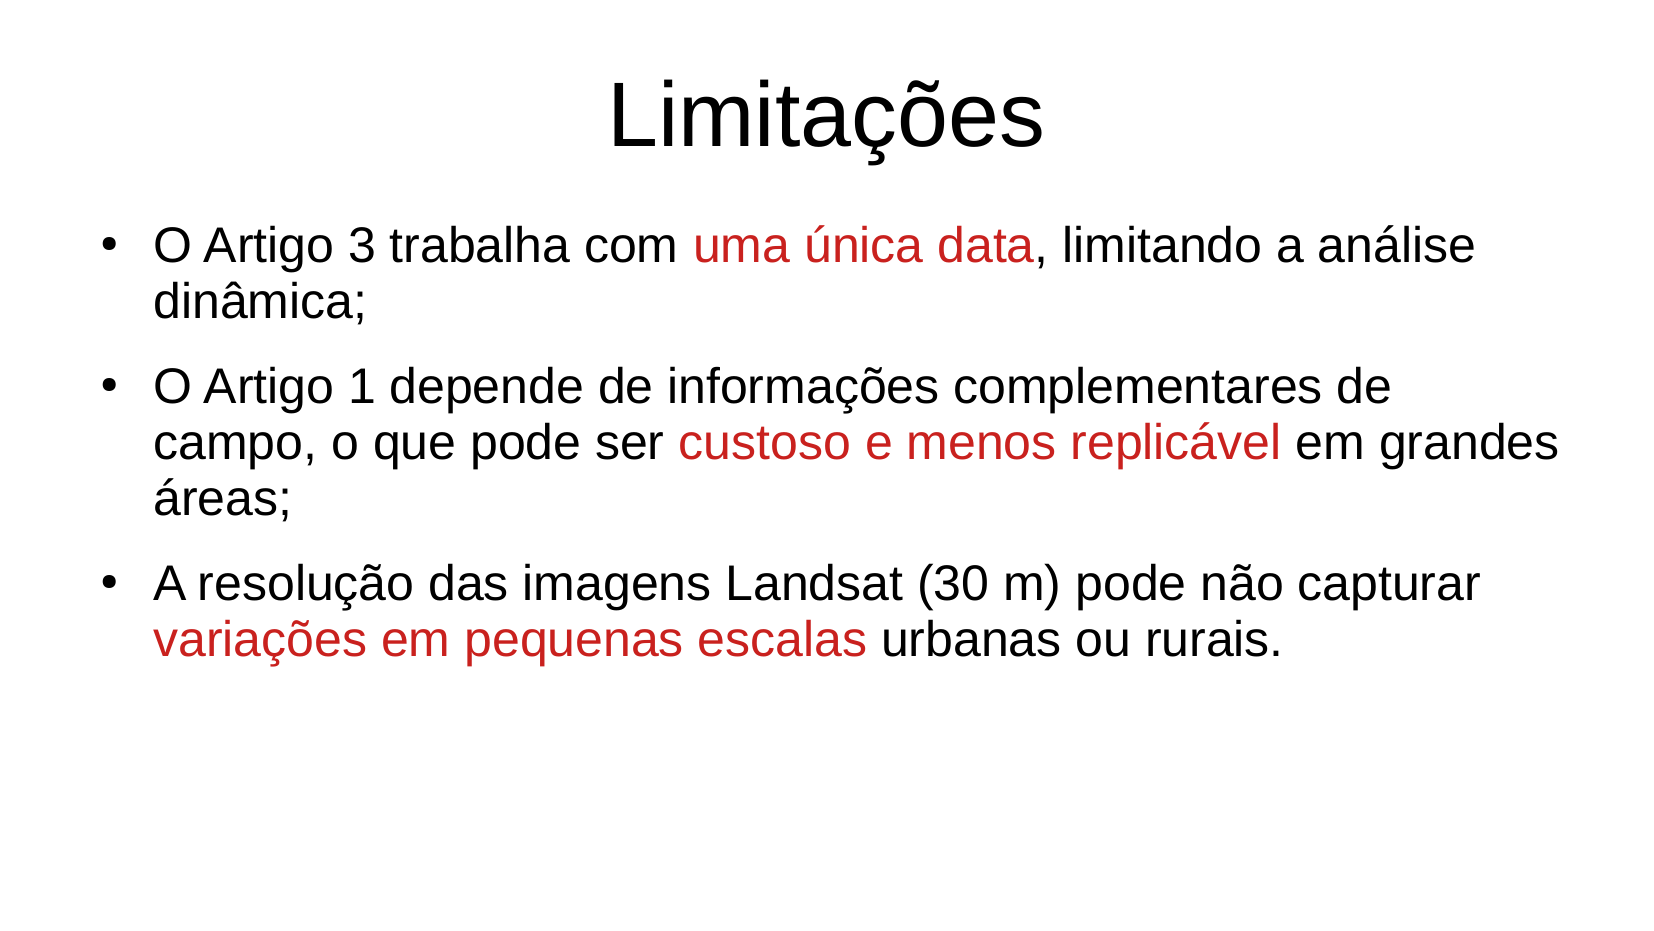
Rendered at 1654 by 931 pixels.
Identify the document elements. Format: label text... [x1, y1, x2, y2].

list O Artigo 3 trabalha com uma única data, limitando a análise dinâmica; O Artigo 1 depende de informações complementares de campo, o que pode ser custoso e menos replicável em grandes áreas; A resolução das imagens Landsat (30 m) pode não capturar variações em pequenas escalas urbanas ou rurais. [82, 217, 1571, 758]
title Limitações [82, 37, 1571, 193]
